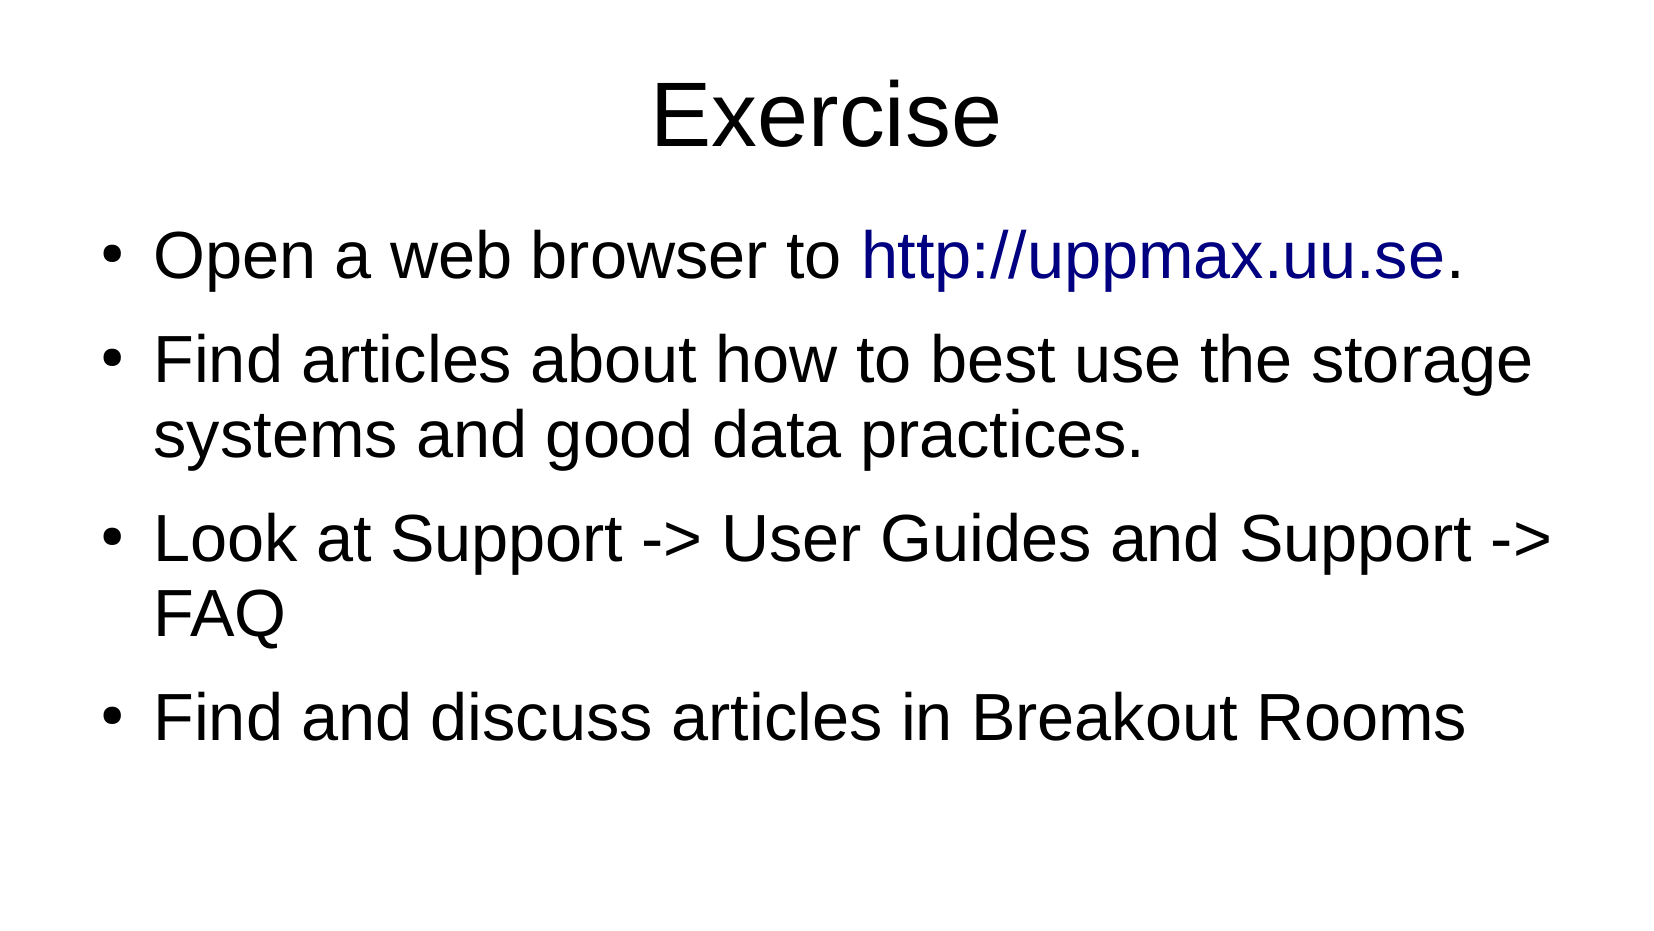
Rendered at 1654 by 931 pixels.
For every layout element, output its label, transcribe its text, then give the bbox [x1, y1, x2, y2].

list Open a web browser to http://uppmax.uu.se. Find articles about how to best use the storage systems and good data practices. Look at Support -> User Guides and Support -> FAQ Find and discuss articles in Breakout Rooms [82, 217, 1571, 758]
title Exercise [82, 37, 1571, 193]
